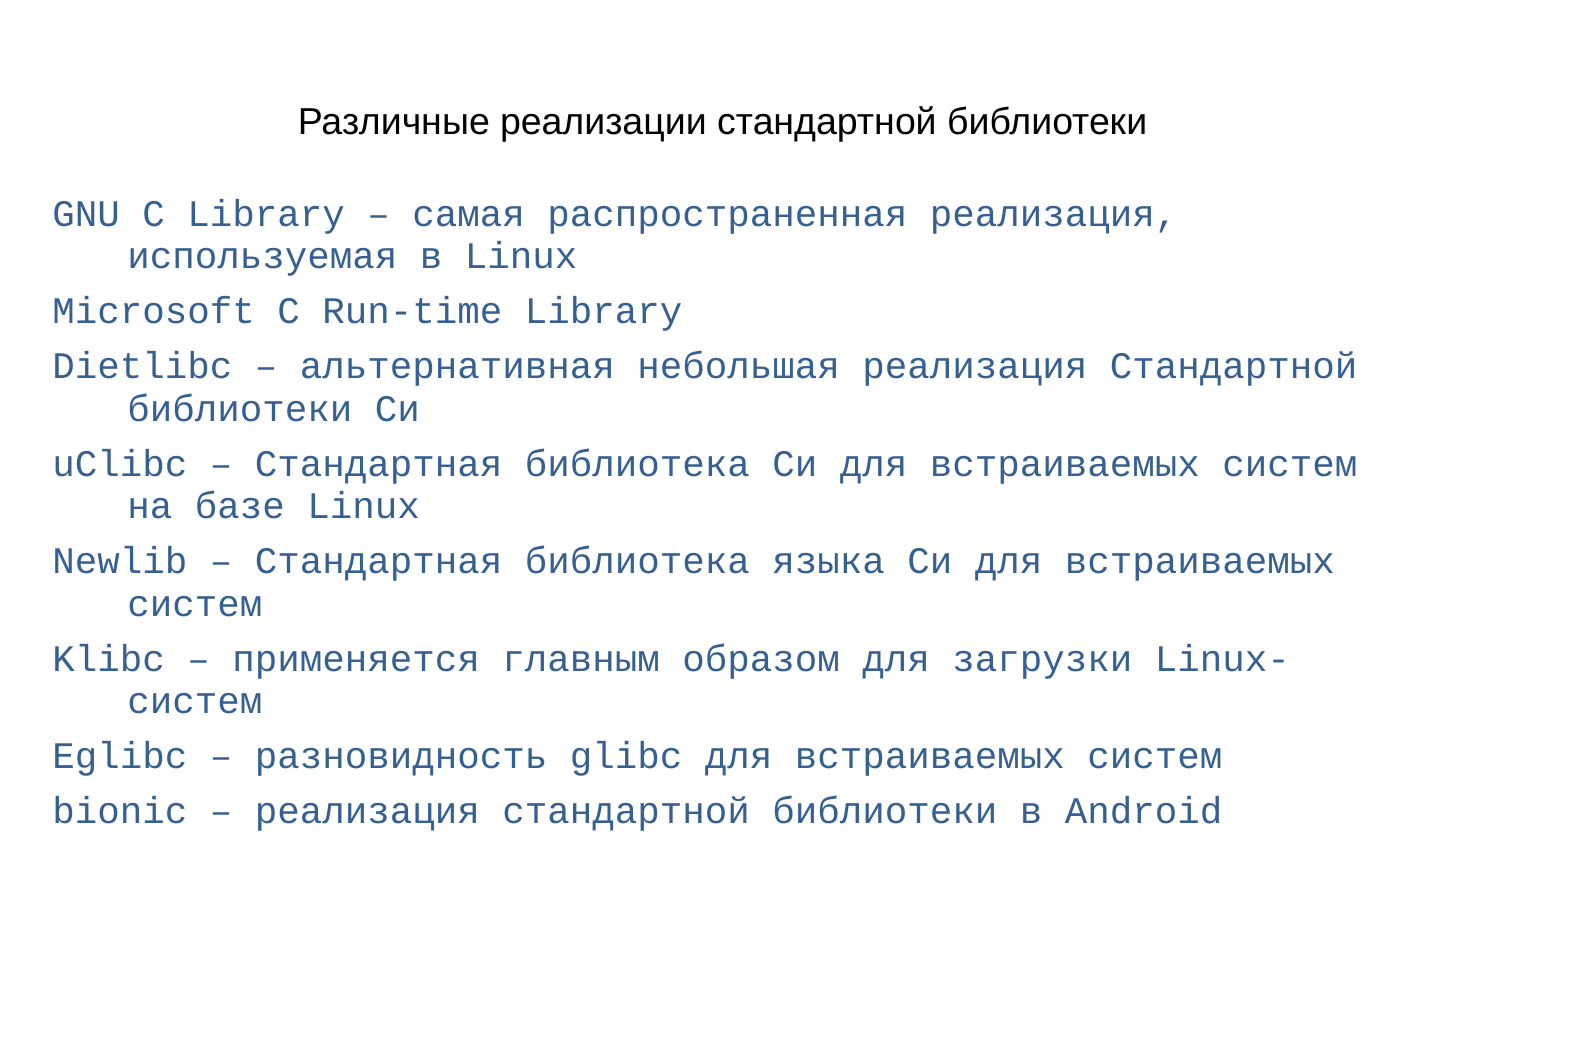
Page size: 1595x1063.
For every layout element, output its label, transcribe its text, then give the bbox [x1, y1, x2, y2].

text_box Различные реализации стандартной библиотеки [283, 93, 1163, 151]
text_box GNU C Library – самая распространенная реализация, используемая в Linux Microsoft C Run-time Library Dietlibc – альтернативная небольшая реализация Стандартной библиотеки Си uClibc – Стандартная библиотека Си для встраиваемых систем на базе Linux Newlib – Стандартная библиотека языка Си для встраиваемых систем Klibc – применяется главным образом для загрузки Linux-систем Eglibc – разновидность glibc для встраиваемых систем bionic – реализация стандартной библиотеки в Android [37, 187, 1426, 843]
